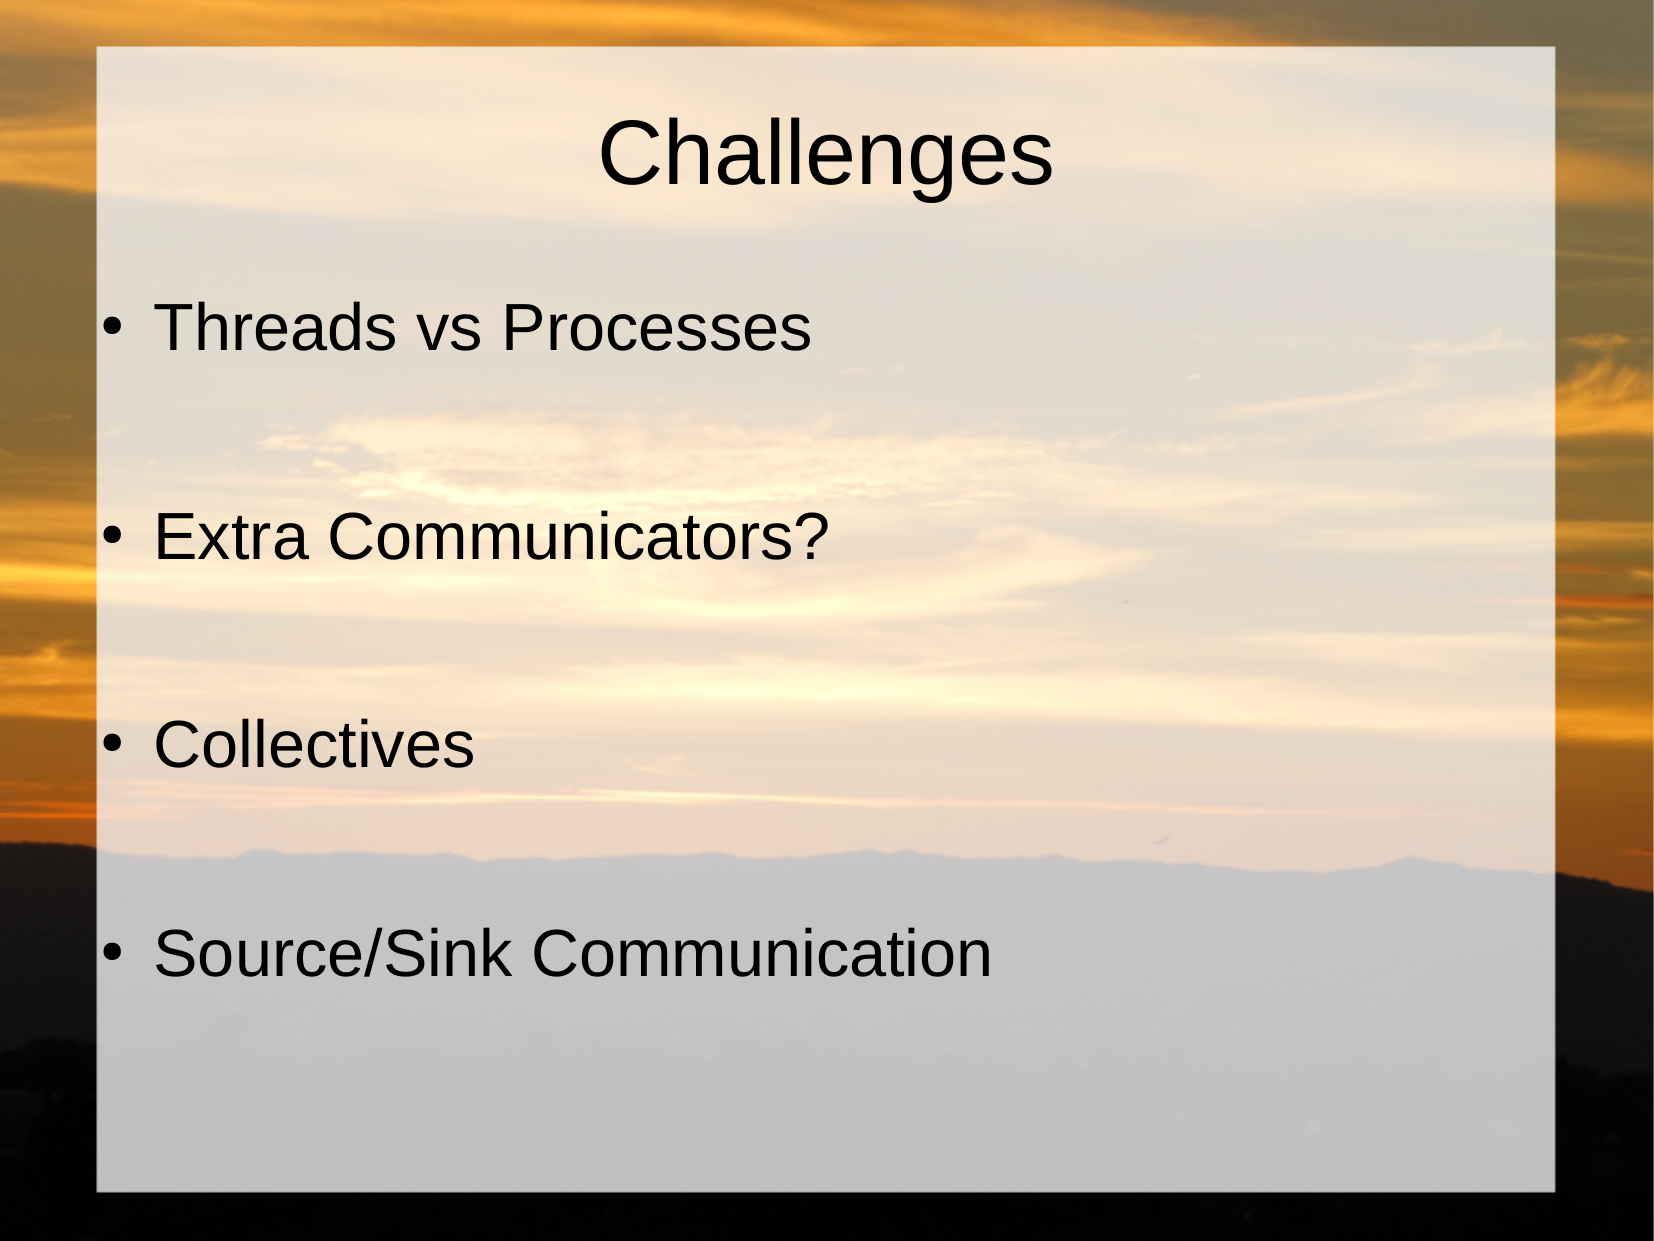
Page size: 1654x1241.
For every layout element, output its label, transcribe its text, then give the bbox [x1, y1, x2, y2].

list Threads vs Processes Extra Communicators? Collectives Source/Sink Communication [82, 290, 1571, 1109]
picture [0, 0, 1654, 1241]
title Challenges [82, 49, 1571, 257]
